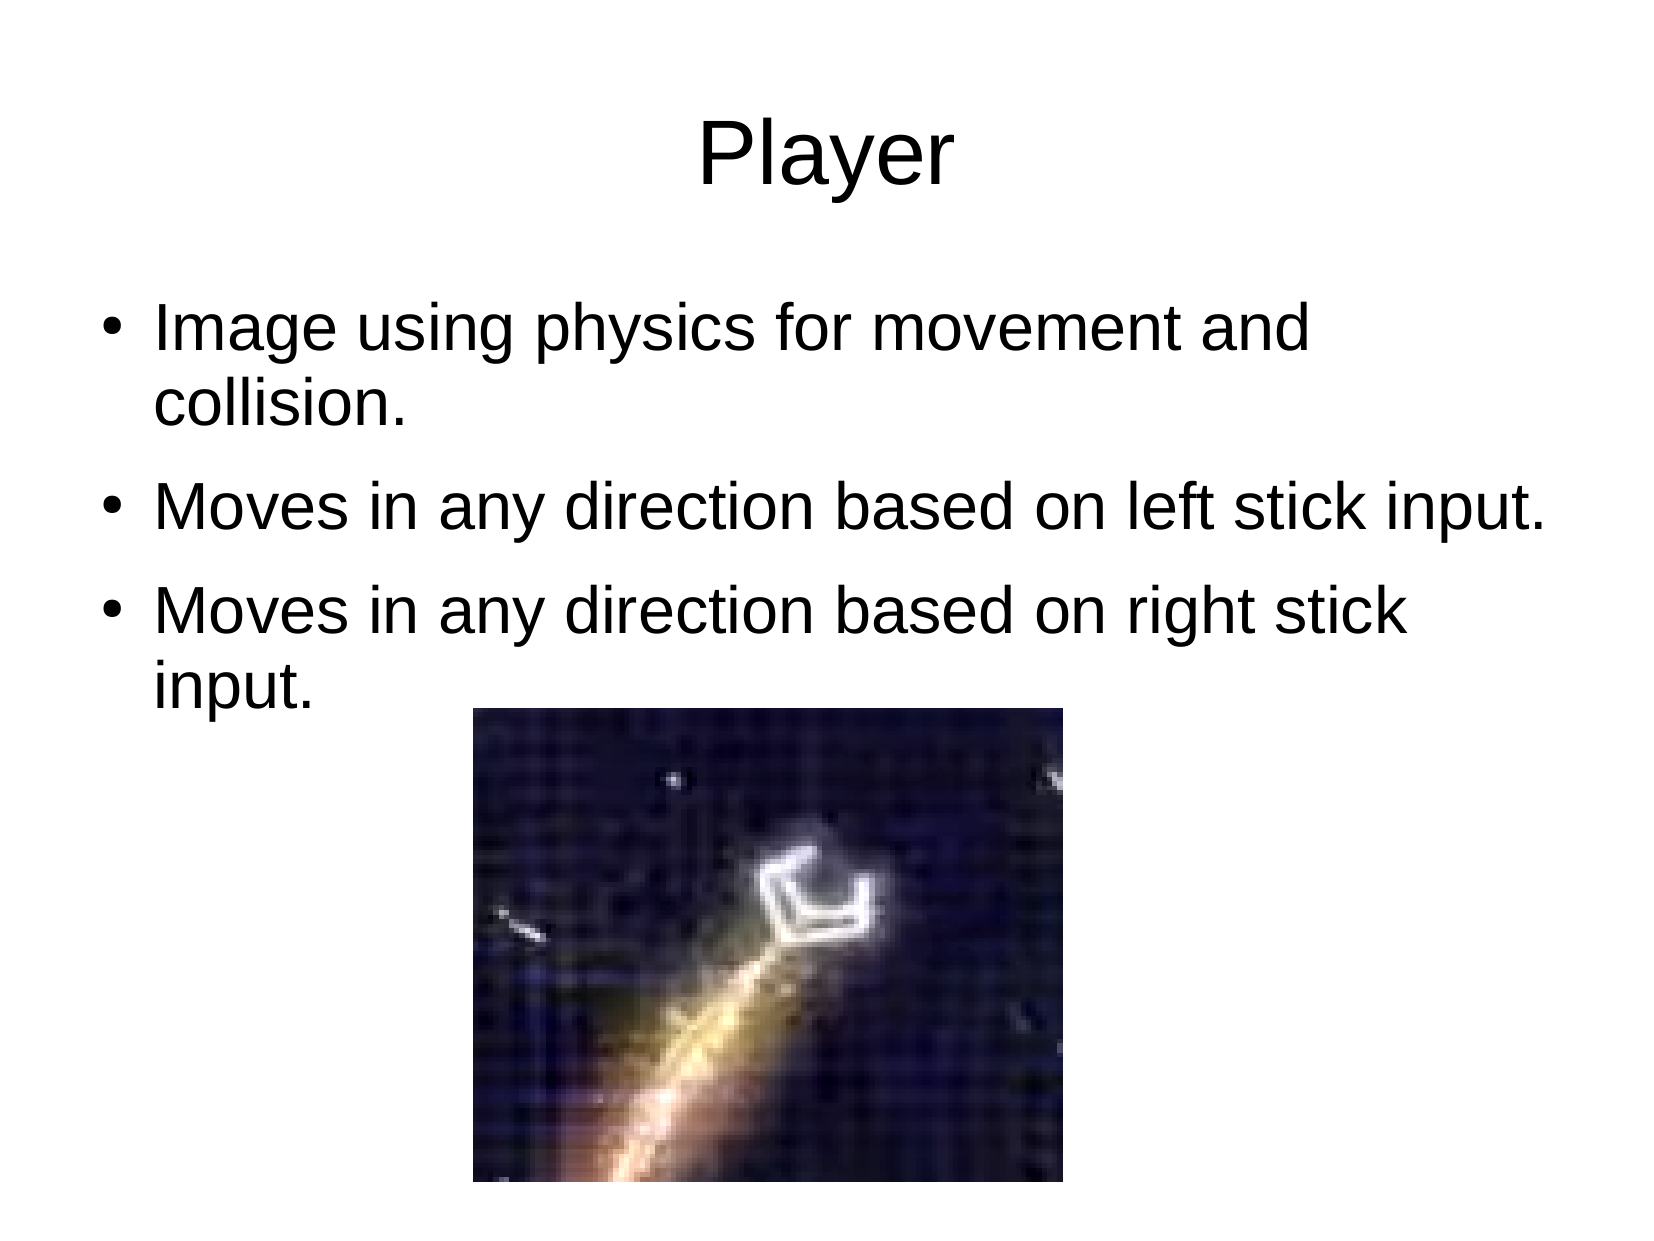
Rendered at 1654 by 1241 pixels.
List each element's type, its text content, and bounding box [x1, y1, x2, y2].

list Image using physics for movement and collision. Moves in any direction based on left stick input. Moves in any direction based on right stick input. [82, 290, 1571, 1109]
picture [473, 708, 1063, 1182]
title Player [82, 49, 1571, 257]
